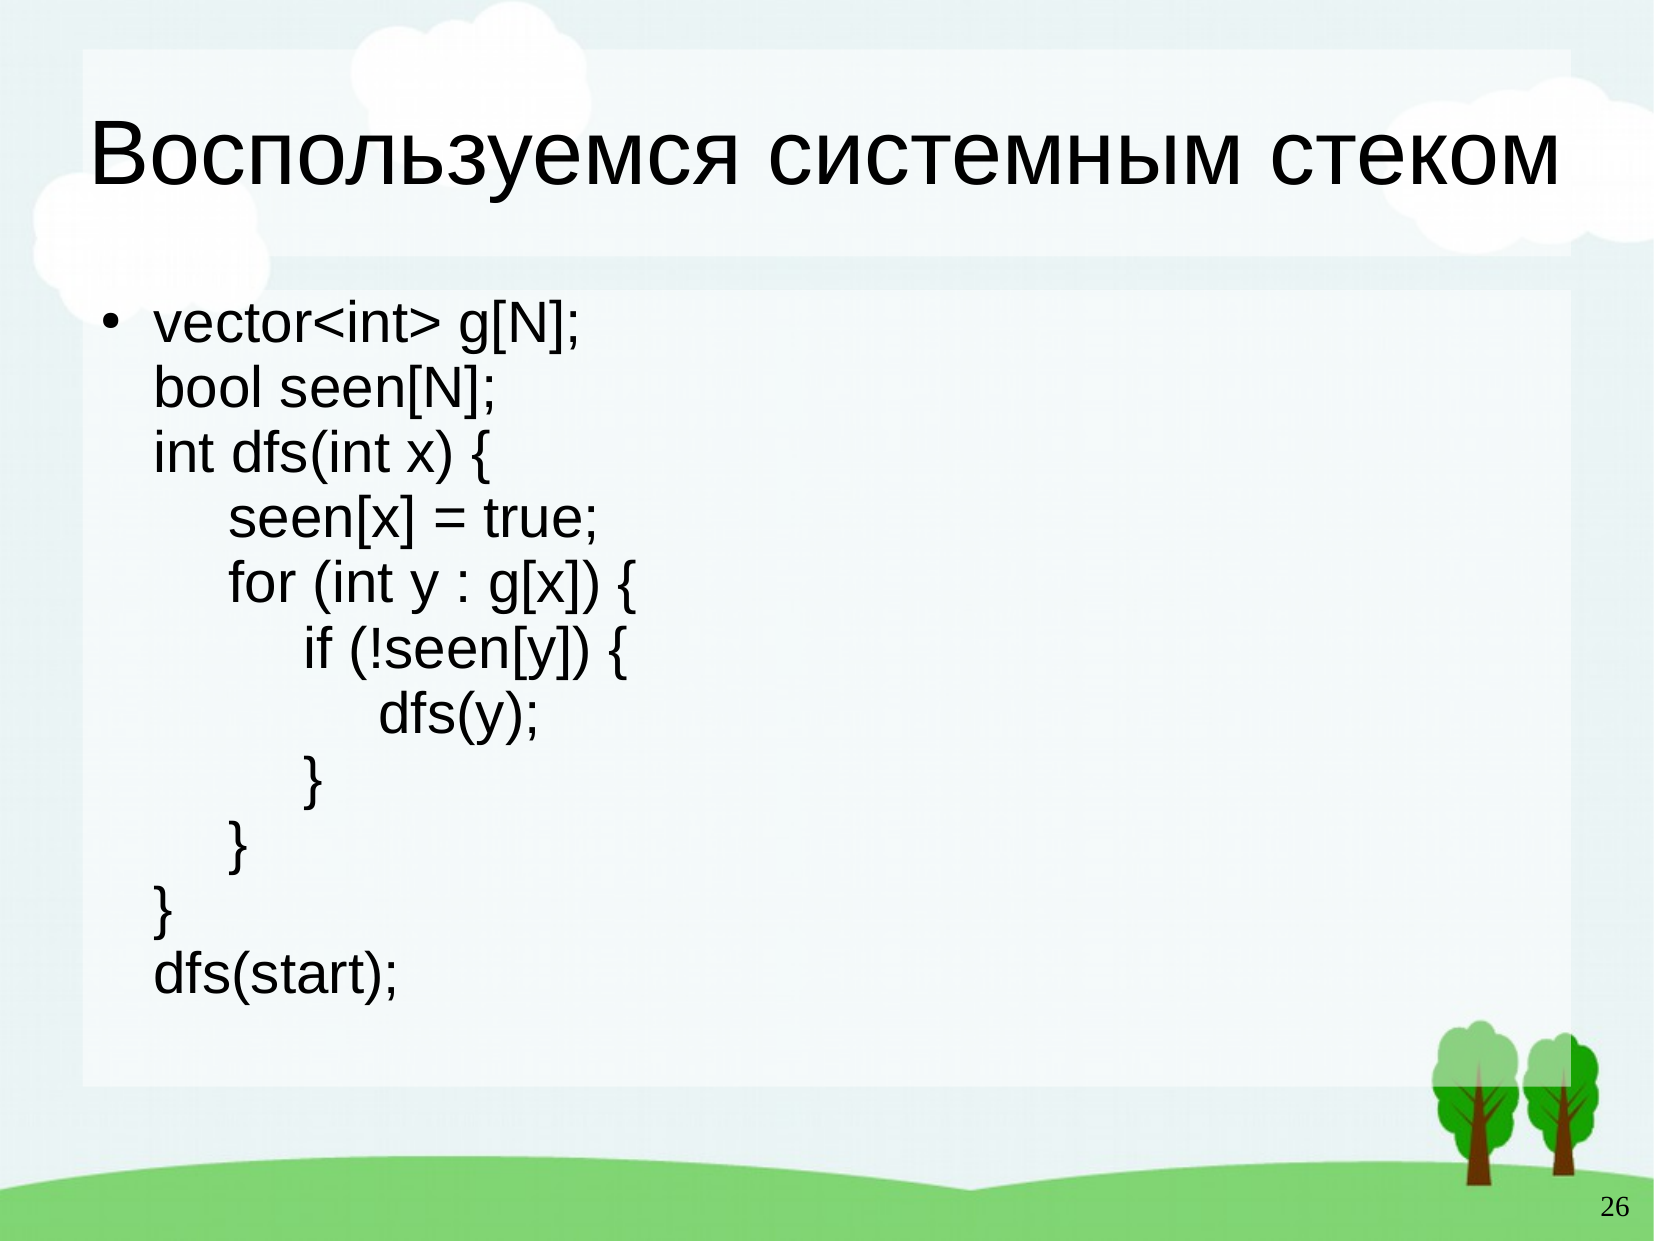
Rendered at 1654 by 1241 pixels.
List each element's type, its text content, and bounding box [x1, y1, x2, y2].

title Воспользуемся системным стеком [82, 49, 1571, 257]
picture [0, 0, 1654, 1241]
list vector<int> g[N]; bool seen[N]; int dfs(int x) { seen[x] = true; for (int y : g[x]) { if (!seen[y]) { dfs(y); } } } dfs(start); [82, 290, 1571, 1087]
